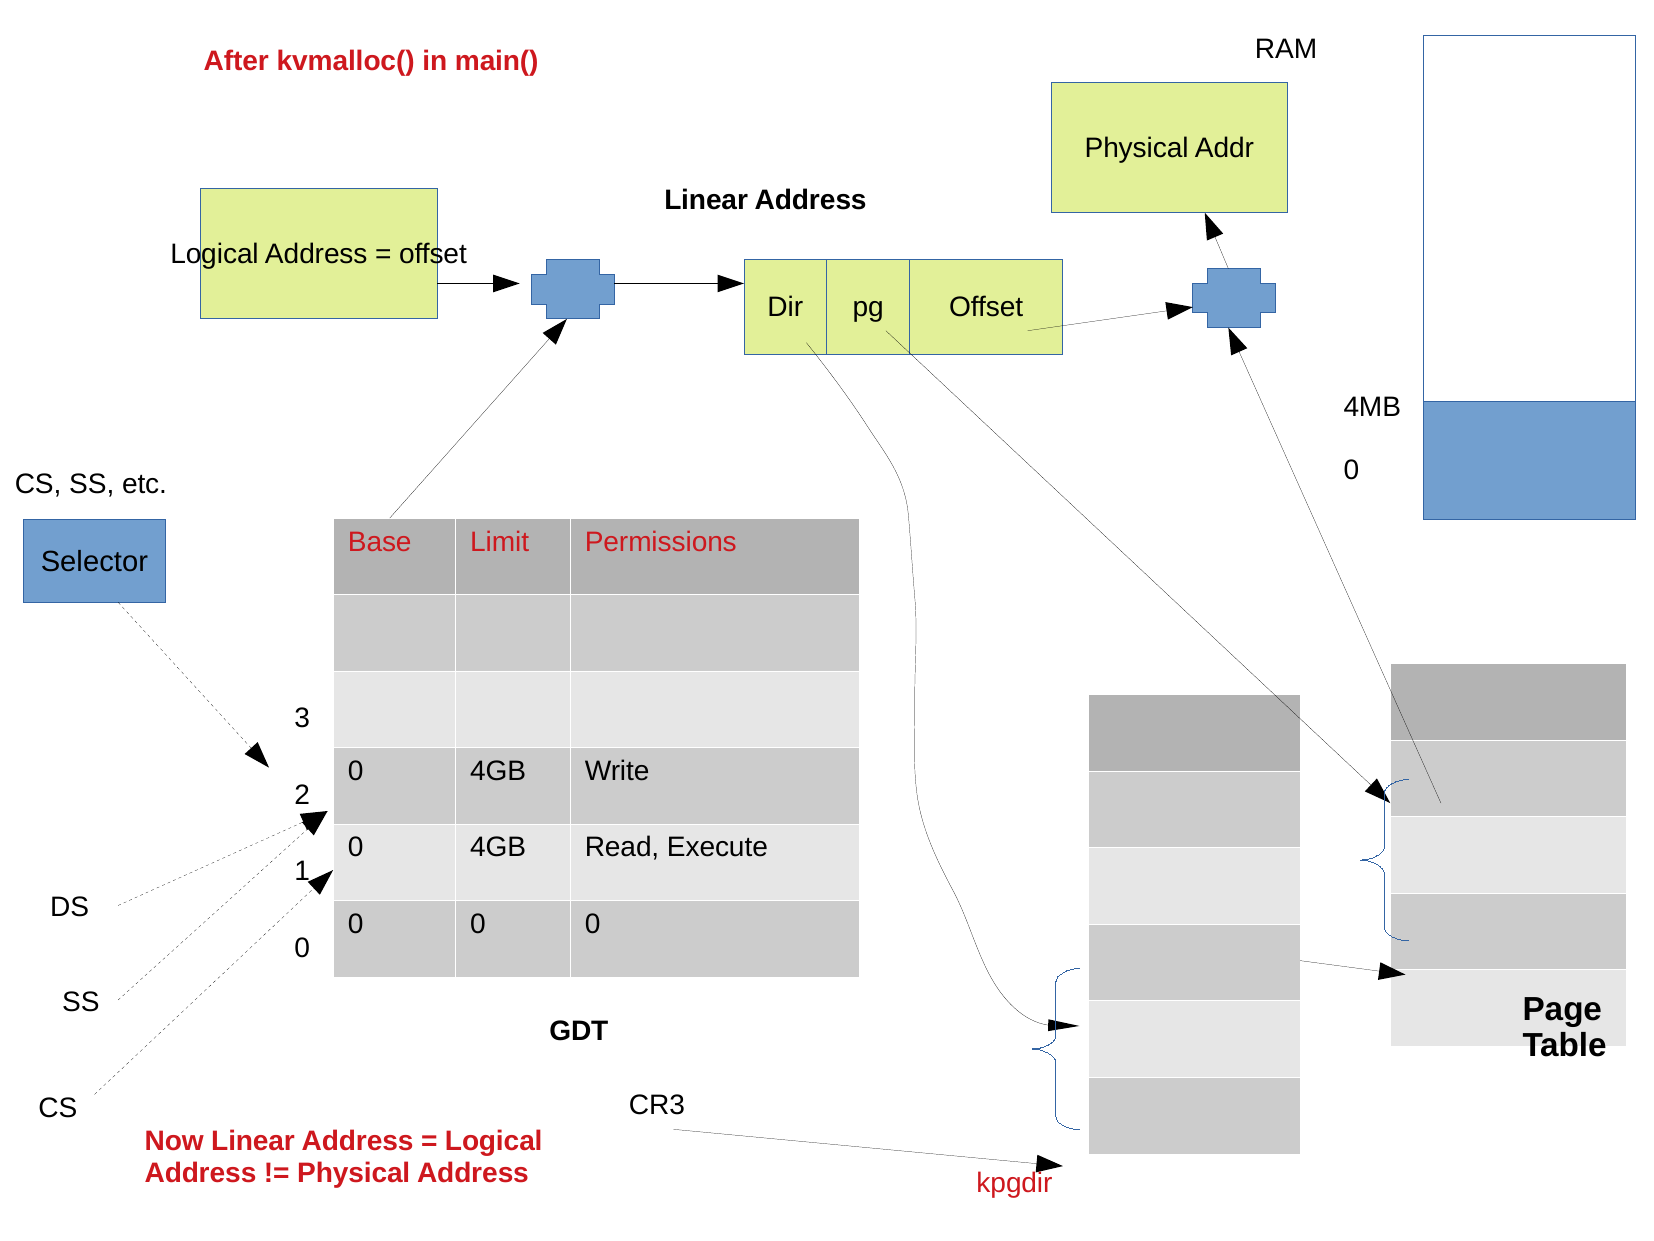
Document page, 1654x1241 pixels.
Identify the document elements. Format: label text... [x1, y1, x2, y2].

table_cell [1089, 848, 1300, 924]
text_box Offset [910, 259, 1063, 355]
text_box CS [23, 1084, 166, 1147]
text_box DS [35, 884, 178, 946]
text_box 4MB 0 [1328, 383, 1471, 529]
table_cell [338, 672, 455, 747]
table_cell [1391, 894, 1626, 969]
table_cell [1089, 1078, 1300, 1154]
text_box Logical Address = offset [200, 188, 438, 319]
text_box Linear Address [649, 177, 886, 276]
table_header Permissions [571, 519, 859, 594]
text_box [531, 259, 615, 319]
table_cell 0 [280, 924, 338, 1001]
text_box Page Table [1507, 982, 1626, 1166]
table_cell 4GB [456, 825, 570, 900]
table_cell 3 [280, 695, 338, 771]
table_header [1391, 694, 1412, 740]
text_box [1192, 268, 1276, 328]
text_box Now Linear Address = Logical Address != Physical Address [129, 1118, 579, 1241]
text_box Physical Addr [1051, 82, 1288, 213]
table_header [1089, 695, 1300, 771]
text_box After kvmalloc() in main() [188, 37, 1099, 137]
table_cell 0 [456, 901, 570, 977]
table_cell [571, 595, 859, 671]
table_cell [571, 672, 859, 747]
table_cell [456, 672, 570, 747]
table_cell 4GB [456, 748, 570, 824]
table_cell [1391, 970, 1626, 1046]
text_box CS, SS, etc. [0, 460, 249, 602]
text_box kpgdir [961, 1159, 1158, 1222]
table_cell 2 [280, 771, 338, 848]
table_cell 0 [338, 748, 455, 824]
text_box Dir [744, 276, 826, 355]
table_cell 0 [571, 901, 859, 977]
table_header [1391, 664, 1626, 740]
text_box CR3 [614, 1082, 792, 1144]
table_cell 0 [338, 825, 455, 900]
table_cell Read, Execute [571, 825, 859, 900]
table_cell 0 [338, 901, 455, 977]
table_cell [334, 595, 455, 671]
table_cell [1391, 741, 1626, 816]
table_header [280, 618, 338, 695]
table_header [1277, 695, 1300, 717]
table_header Base [334, 519, 455, 594]
text_box [1471, 401, 1636, 520]
table_cell [1089, 925, 1300, 1000]
text_box GDT [342, 1007, 815, 1070]
table_cell [456, 595, 570, 671]
table_cell Write [571, 748, 859, 824]
text_box pg [826, 259, 910, 355]
table_cell [1089, 772, 1300, 847]
table_cell 1 [280, 848, 338, 924]
text_box RAM [1240, 25, 1406, 88]
text_box SS [47, 978, 189, 1041]
table_cell [1391, 817, 1626, 893]
table_cell [1089, 1001, 1300, 1077]
table_header Limit [456, 519, 570, 594]
